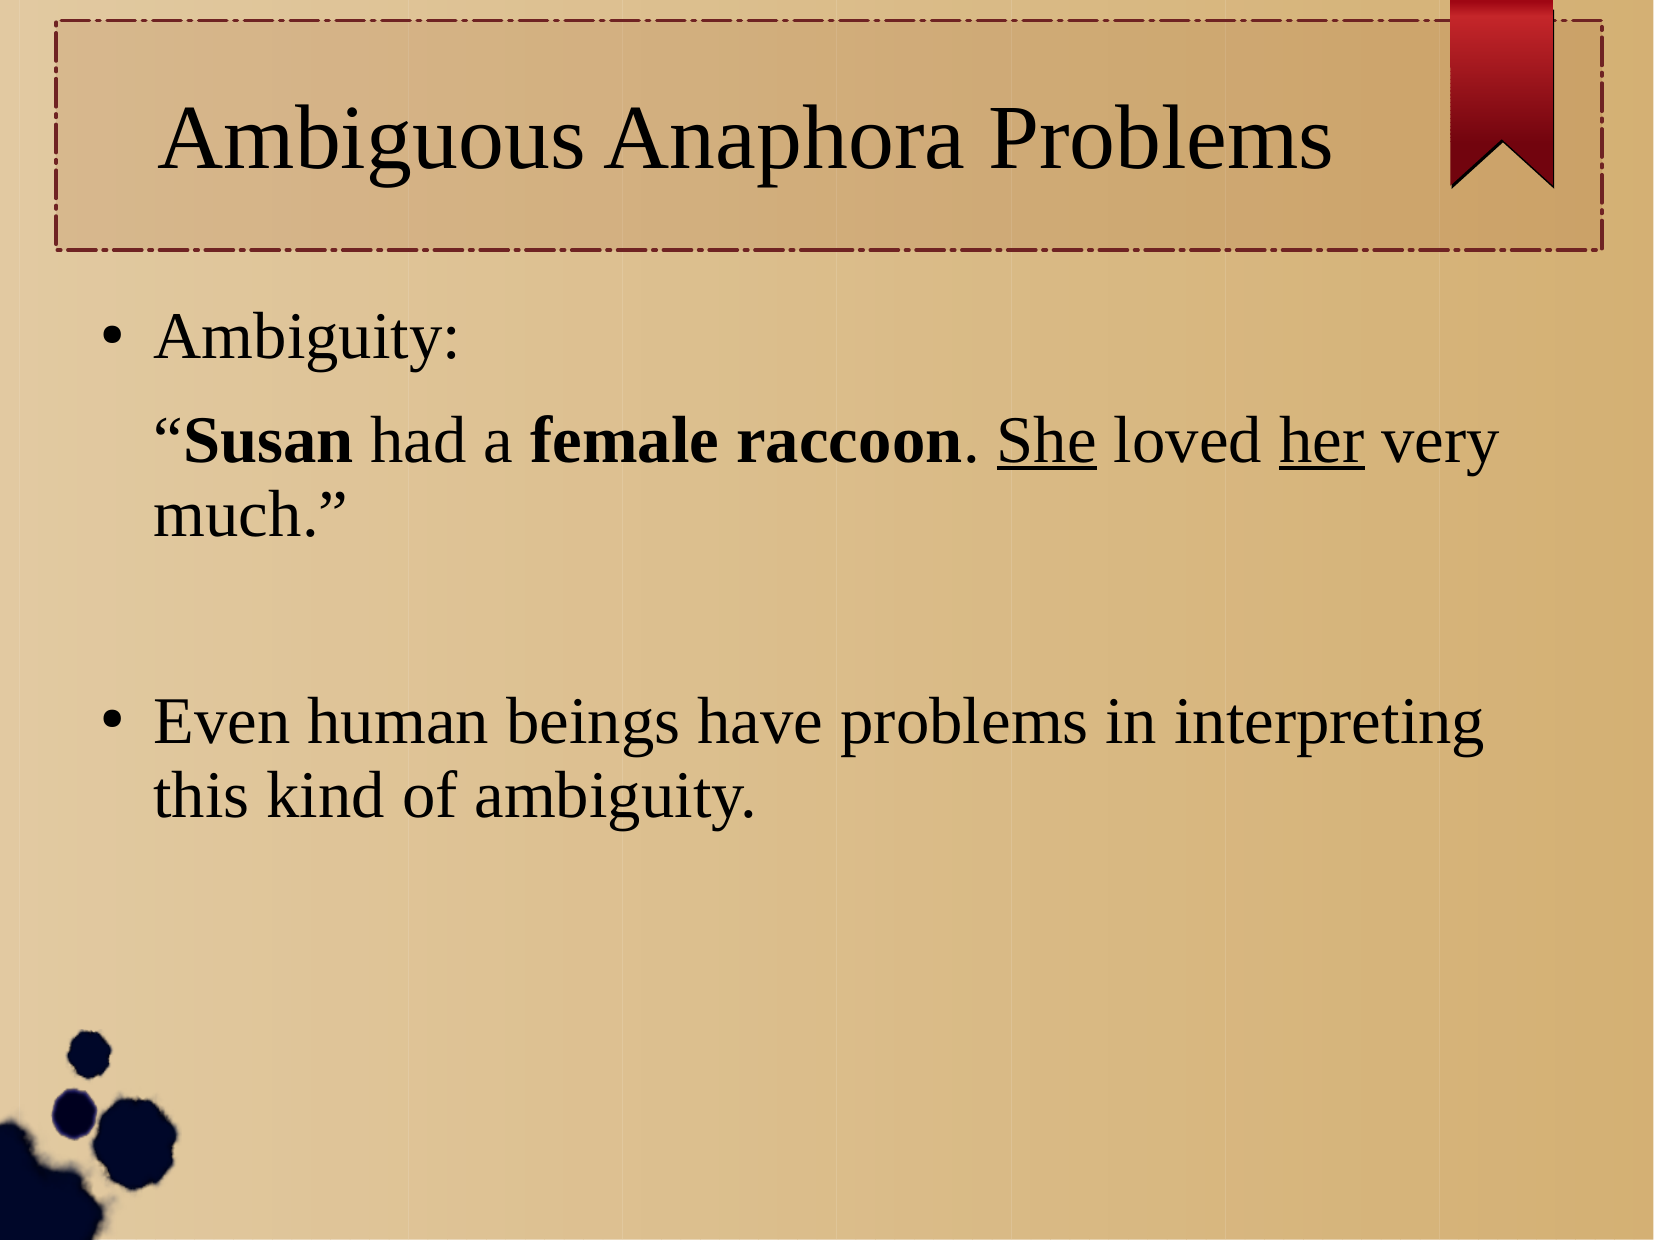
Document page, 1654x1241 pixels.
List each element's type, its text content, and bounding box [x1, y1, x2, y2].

list Ambiguity: “Susan had a female raccoon. She loved her very much.” Even human beings have problems in interpreting this kind of ambiguity. [82, 299, 1571, 1019]
title Ambiguous Anaphora Problems [82, 47, 1412, 229]
